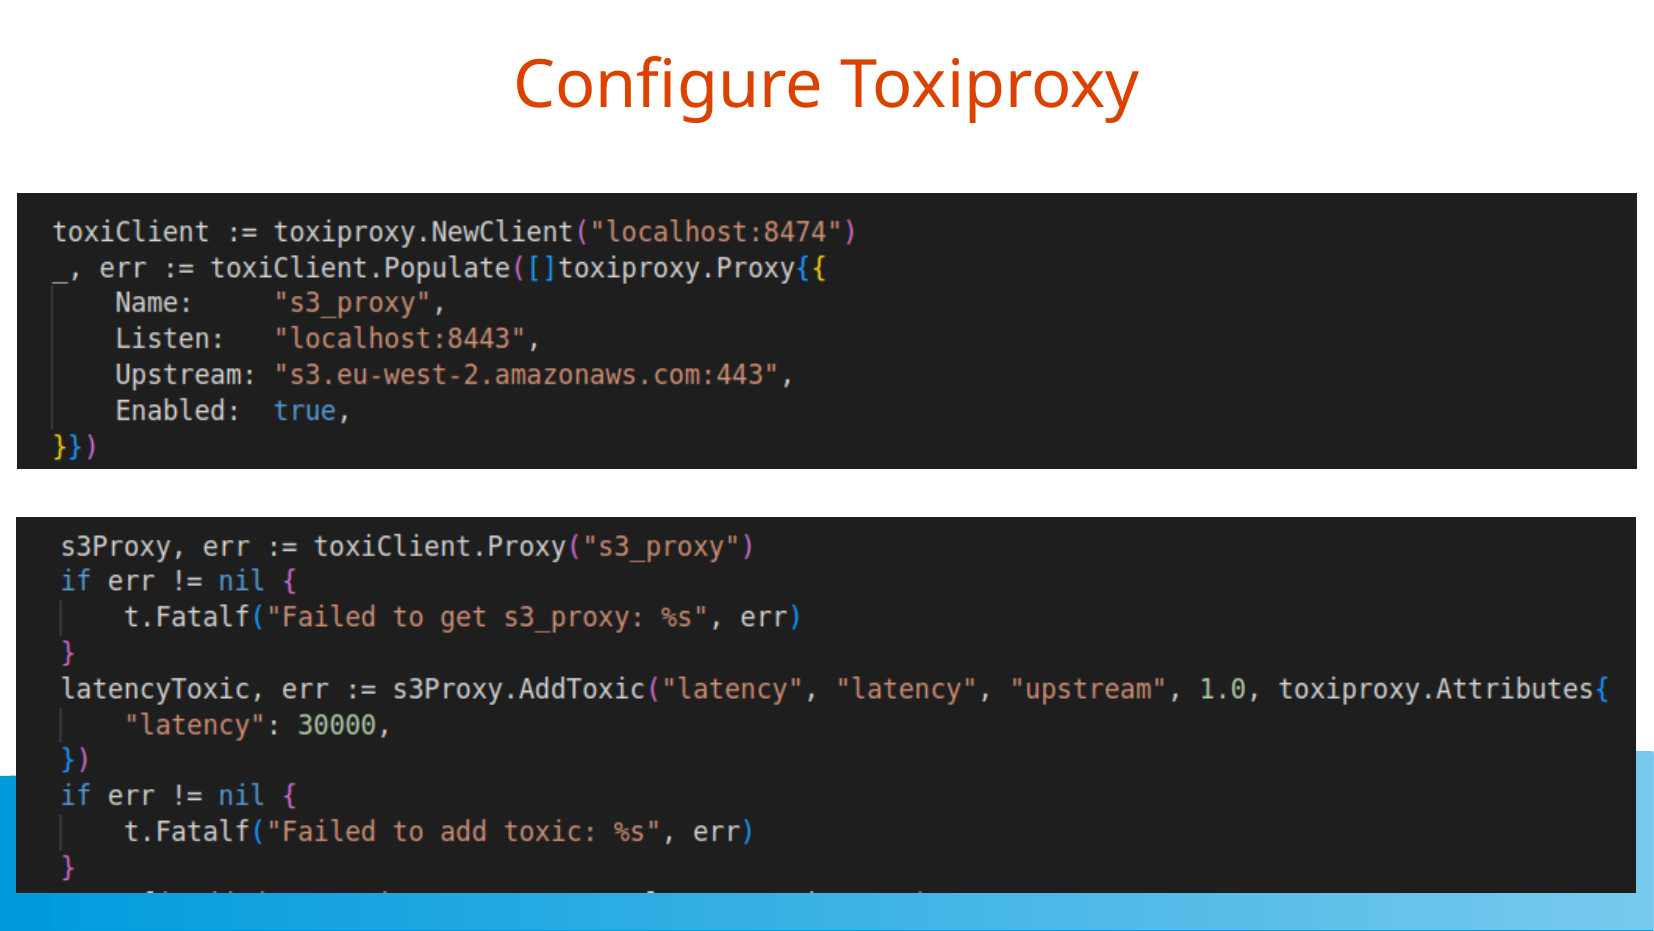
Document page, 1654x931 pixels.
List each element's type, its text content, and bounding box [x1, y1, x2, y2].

picture [17, 193, 1637, 469]
picture [16, 517, 1636, 893]
title Configure Toxiproxy [88, 48, 1565, 205]
